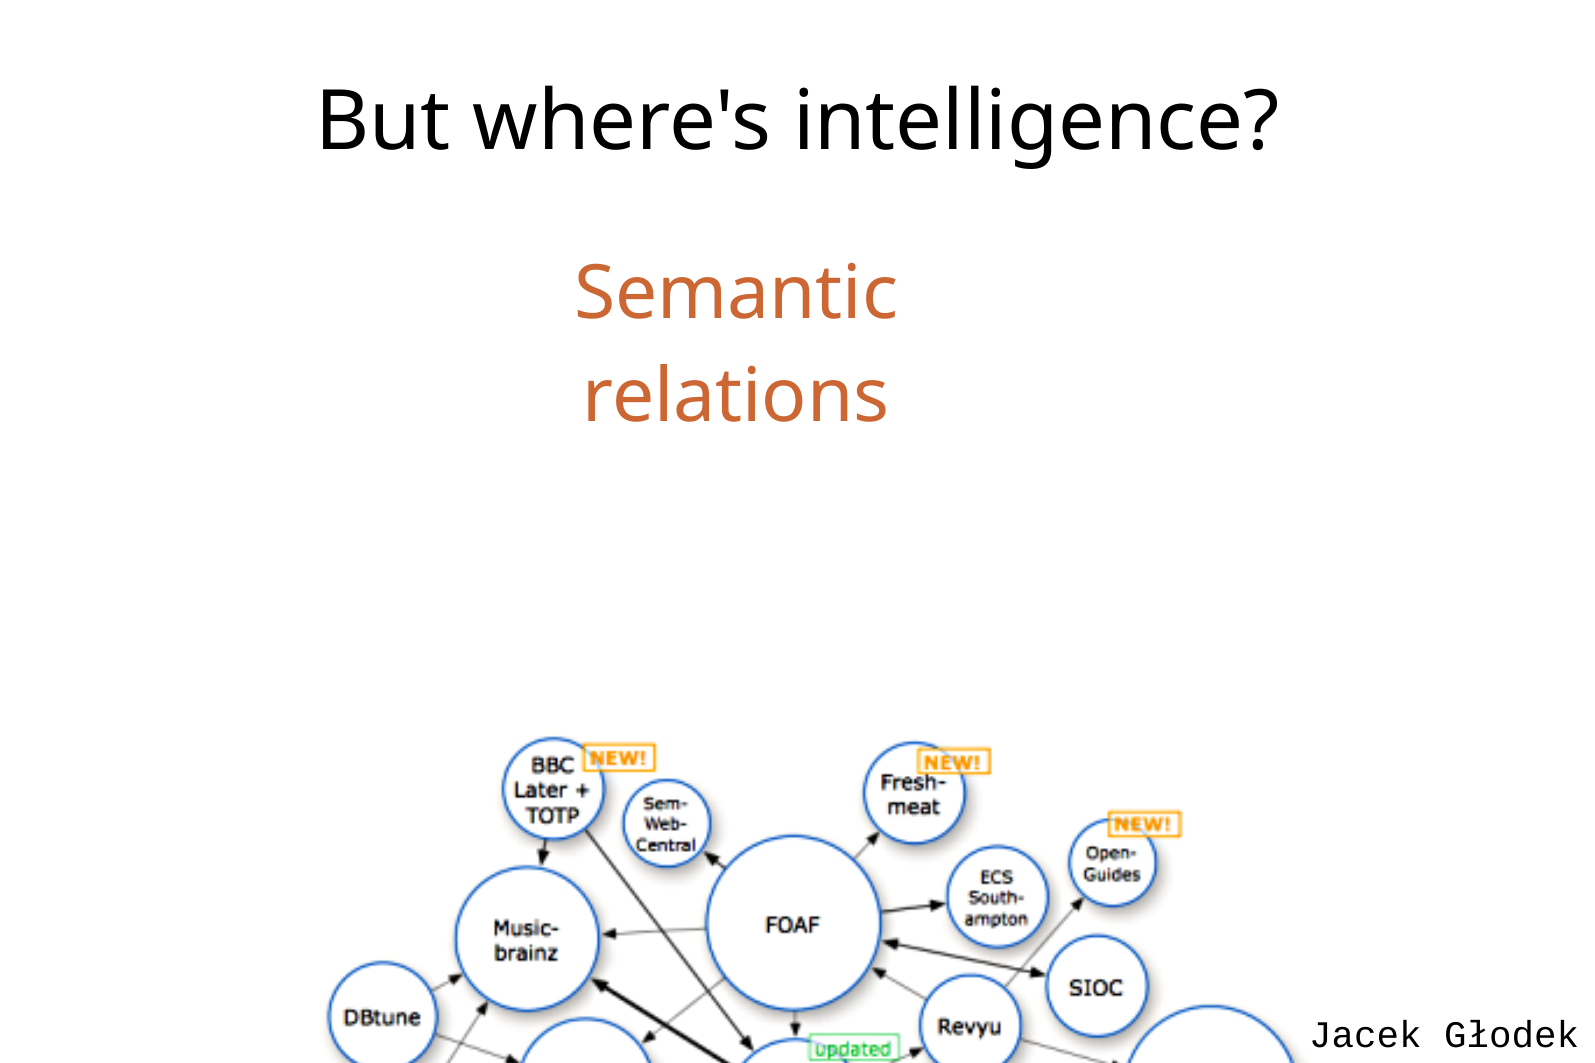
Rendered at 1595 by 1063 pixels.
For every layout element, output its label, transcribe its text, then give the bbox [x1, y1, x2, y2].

text_box Jacek Głodek [1294, 1008, 1595, 1063]
text_box Semantic relations [559, 231, 1071, 431]
text_box But where's intelligence? [67, 53, 1530, 171]
picture [288, 712, 1339, 1063]
